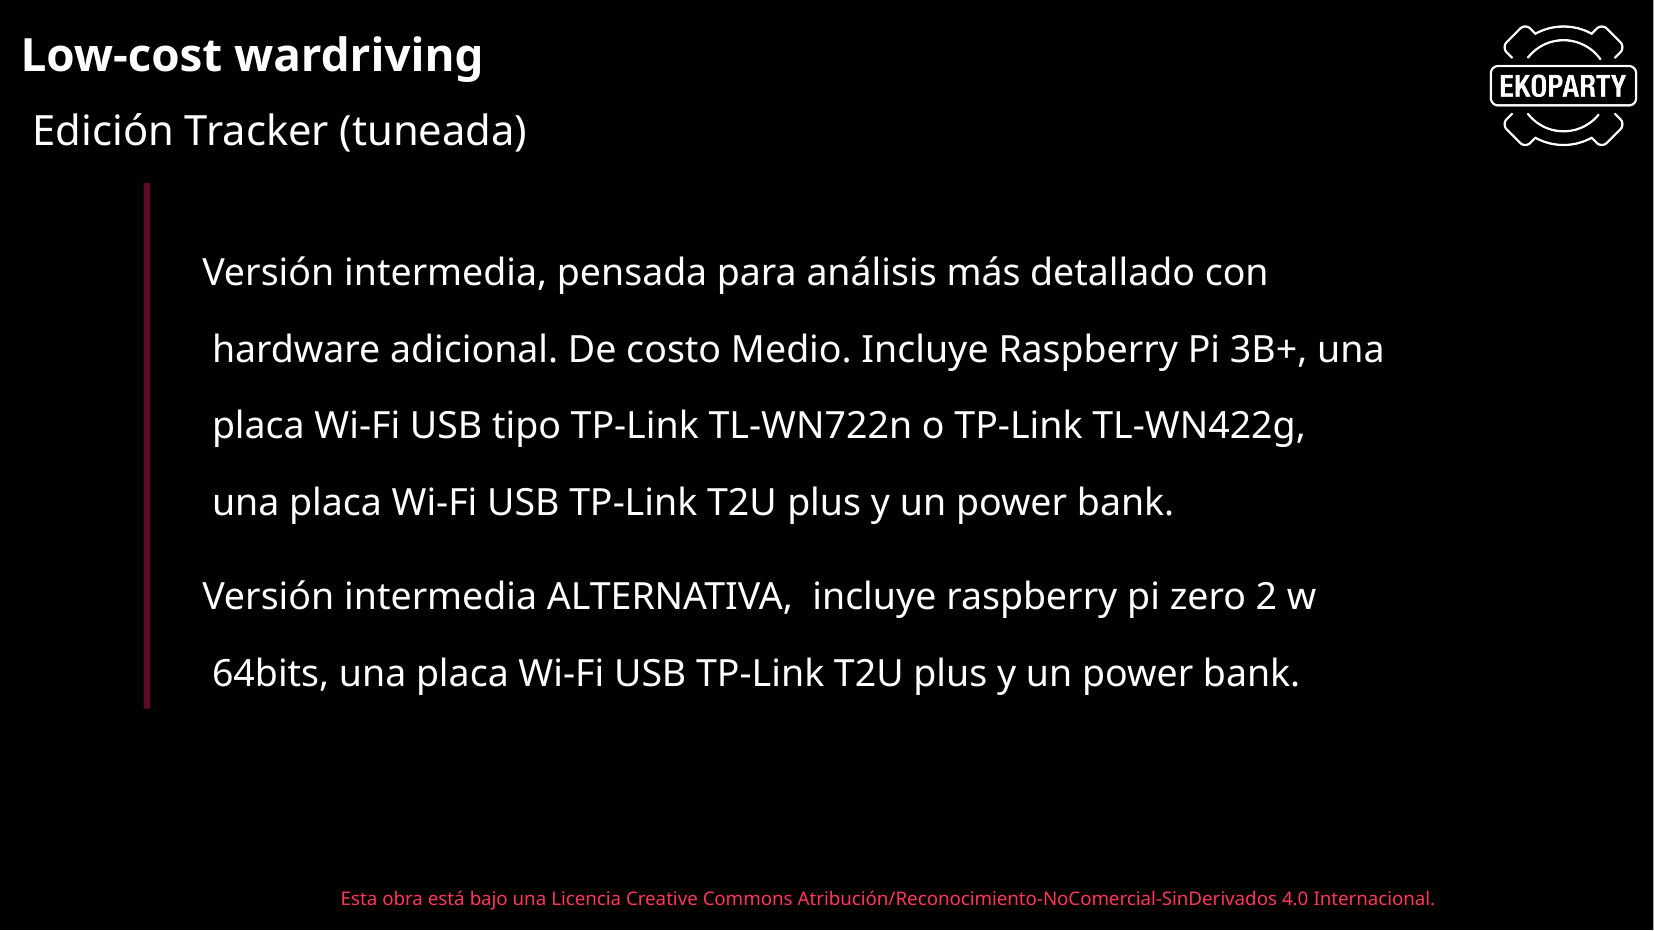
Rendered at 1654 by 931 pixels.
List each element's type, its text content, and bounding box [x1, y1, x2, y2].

text_box Versión intermedia, pensada para análisis más detallado con hardware adicional. De costo Medio. Incluye Raspberry Pi 3B+, una placa Wi-Fi USB tipo TP-Link TL-WN722n o TP-Link TL-WN422g, una placa Wi-Fi USB TP-Link T2U plus y un power bank. Versión intermedia ALTERNATIVA, incluye raspberry pi zero 2 w 64bits, una placa Wi-Fi USB TP-Link T2U plus y un power bank. [187, 212, 1590, 734]
text_box Edición Tracker (tuneada) [17, 93, 1433, 161]
picture [1476, 0, 1654, 178]
text_box Esta obra está bajo una Licencia Creative Commons Atribución/Reconocimiento-NoComercial-SinDerivados 4.0 Internacional. [325, 878, 1654, 917]
text_box Low-cost wardriving [5, 14, 1476, 87]
